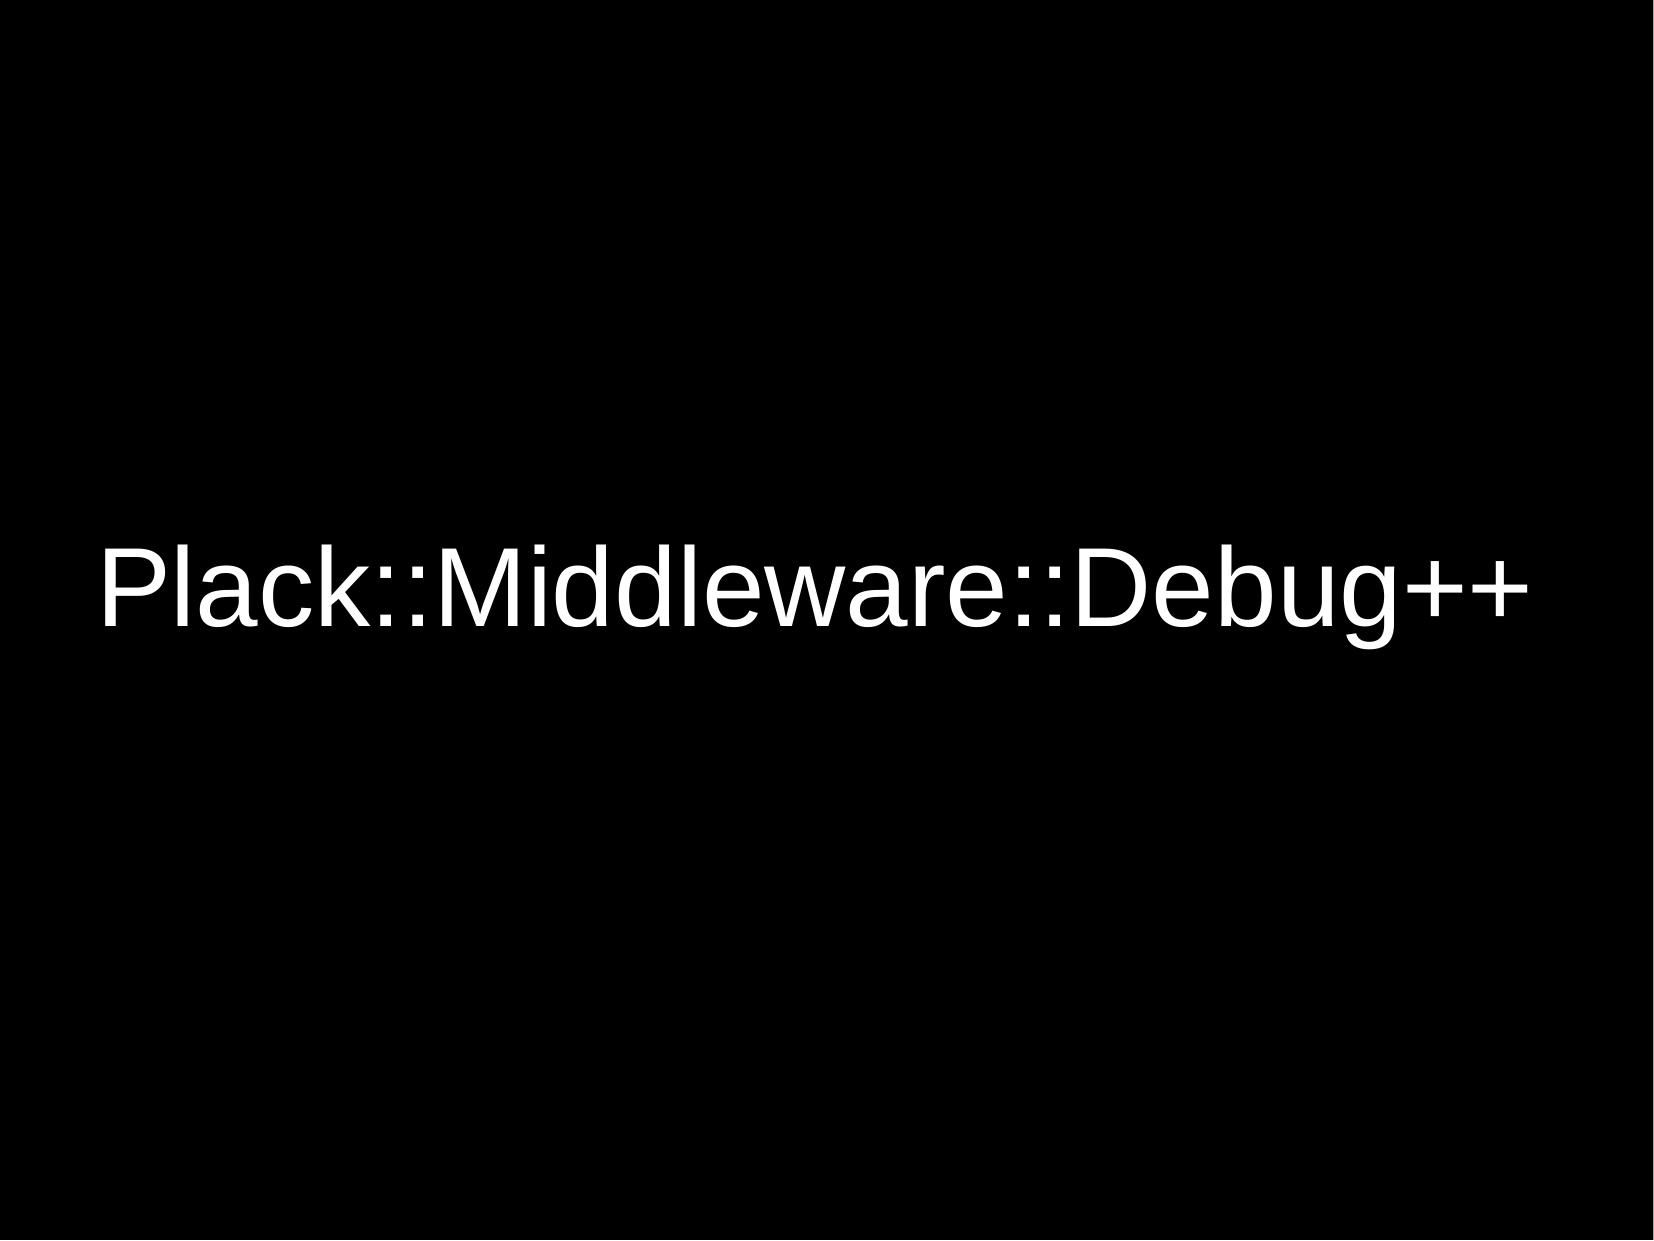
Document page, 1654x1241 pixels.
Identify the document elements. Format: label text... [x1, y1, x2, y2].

title Plack::Middleware::Debug++ [70, 336, 1560, 839]
